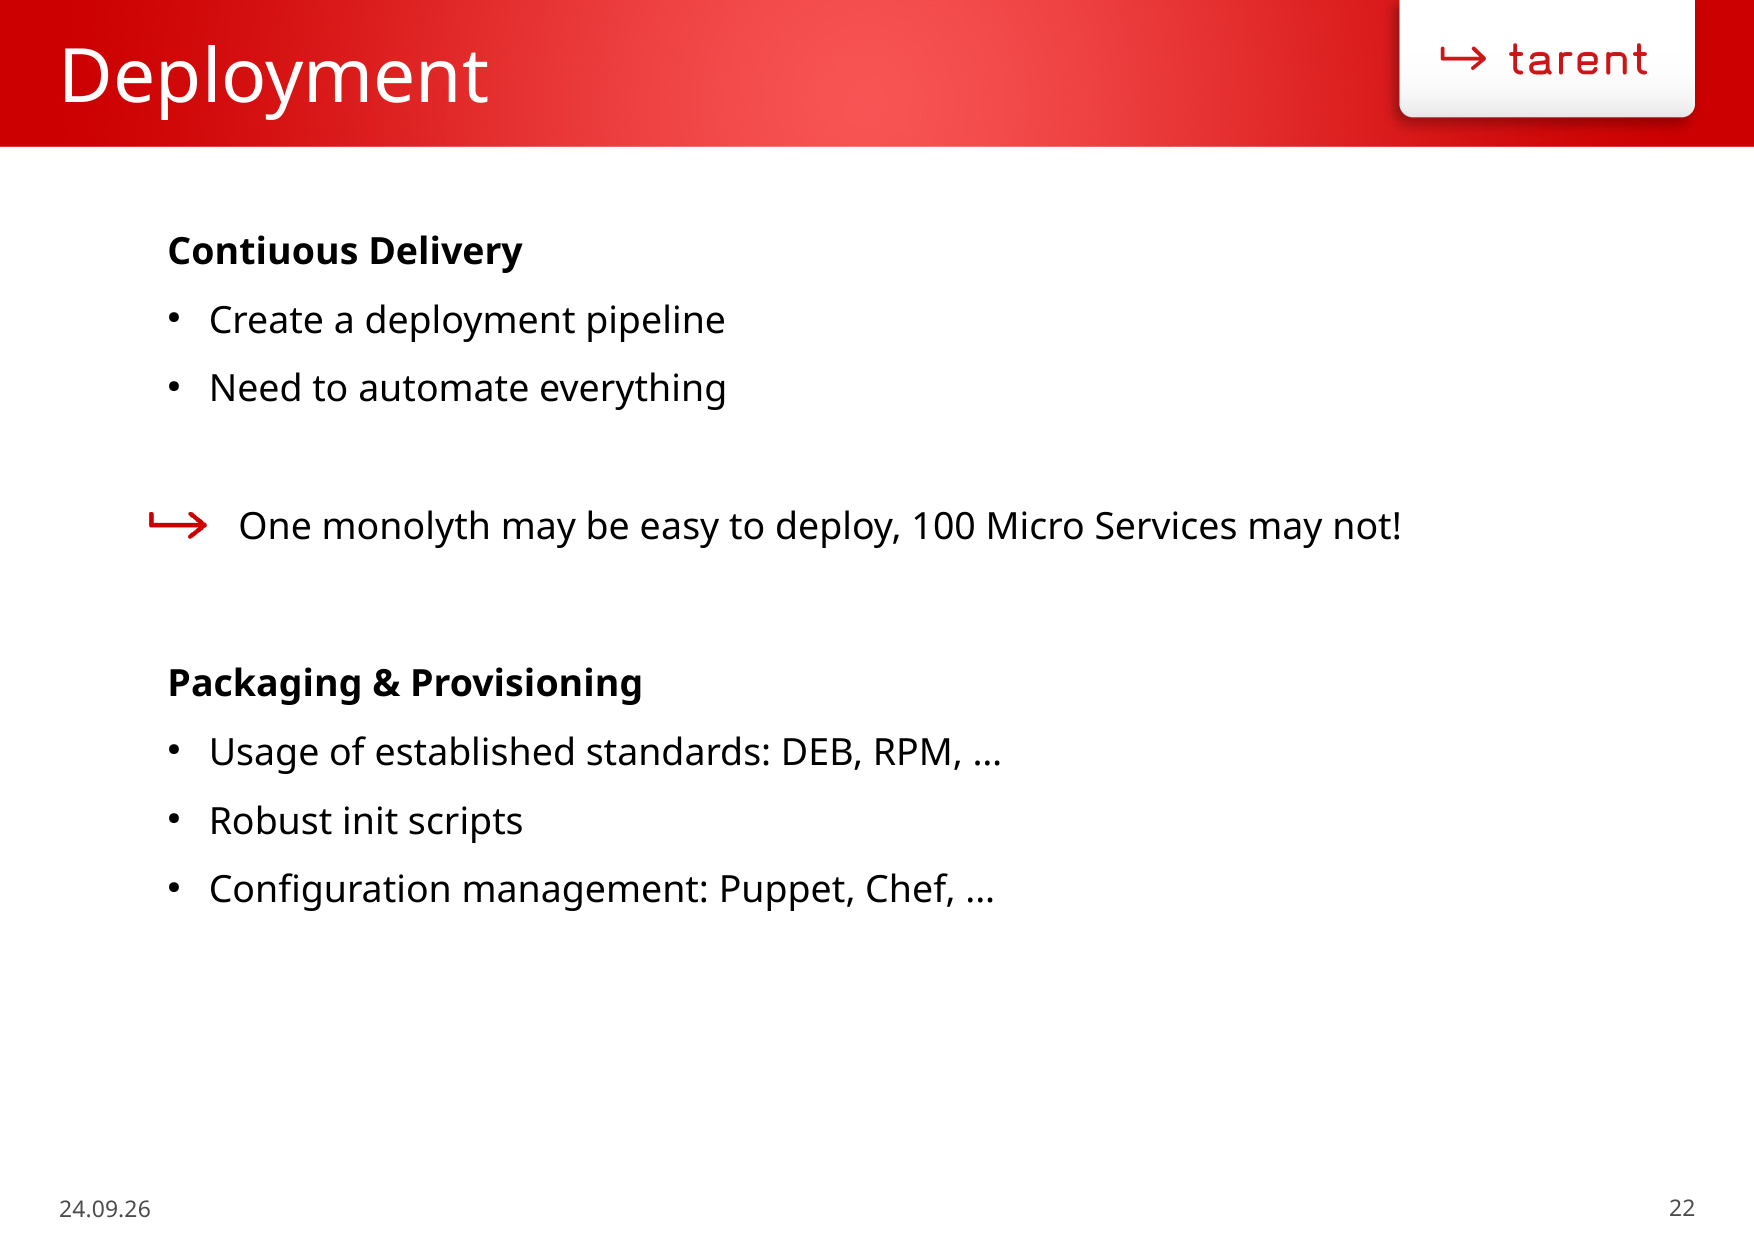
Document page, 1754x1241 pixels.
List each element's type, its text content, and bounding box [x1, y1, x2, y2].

title Deployment [59, 0, 1638, 177]
list Contiuous Delivery Create a deployment pipeline Need to automate everything One monolyth may be easy to deploy, 100 Micro Services may not! Packaging & Provisioning Usage of established standards: DEB, RPM, … Robust init scripts Configuration management: Puppet, Chef, ... [87, 224, 1667, 1158]
picture [0, 0, 1754, 1240]
